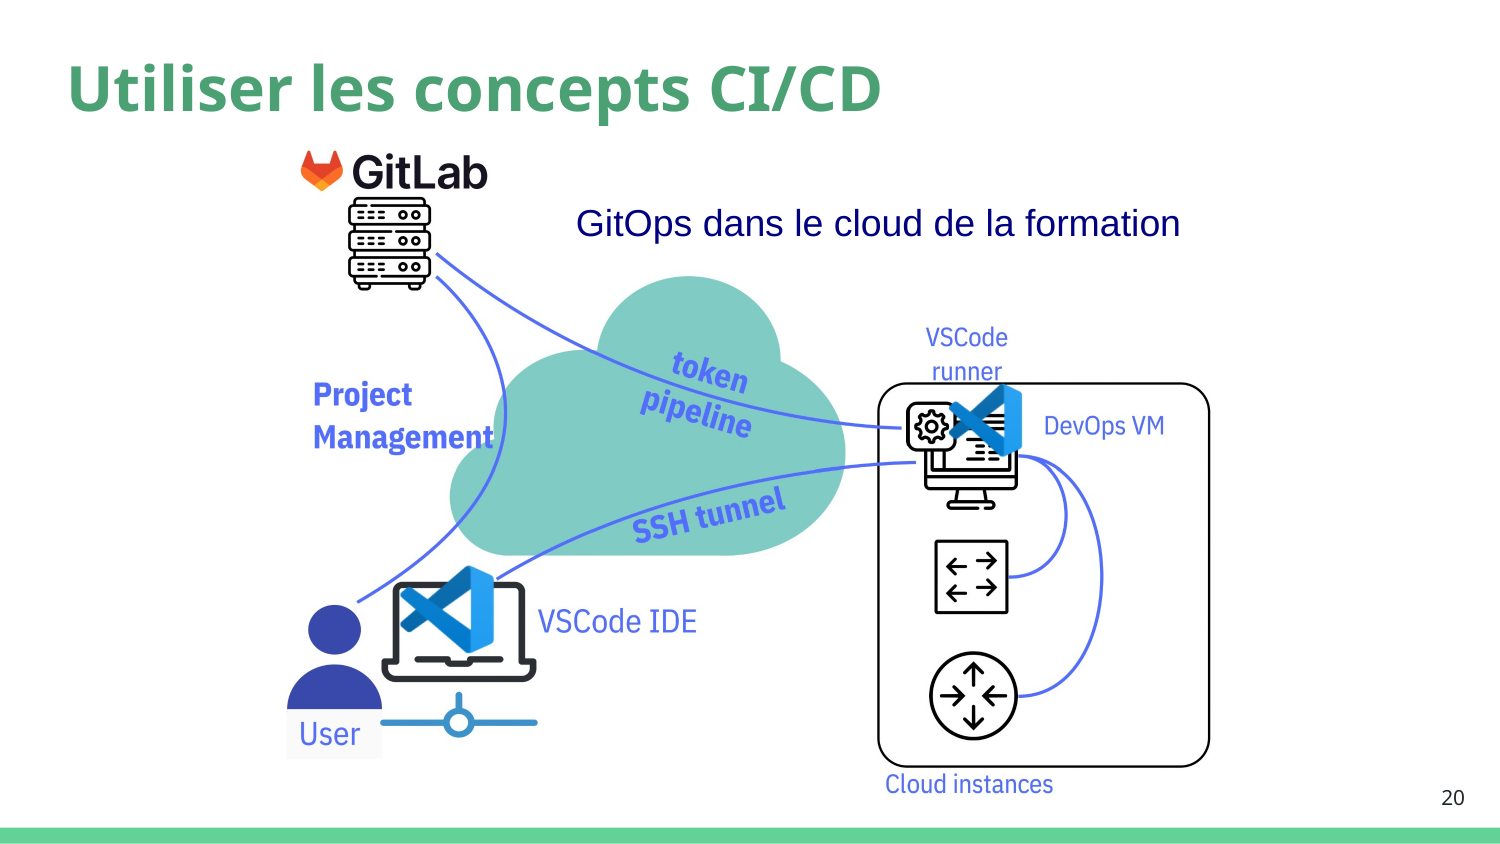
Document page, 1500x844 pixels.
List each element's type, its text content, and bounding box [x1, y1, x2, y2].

text_box GitOps dans le cloud de la formation [561, 194, 1300, 254]
title Utiliser les concepts CI/CD [51, 23, 1449, 117]
text_box <numéro> [1389, 764, 1480, 830]
picture [277, 141, 1223, 798]
